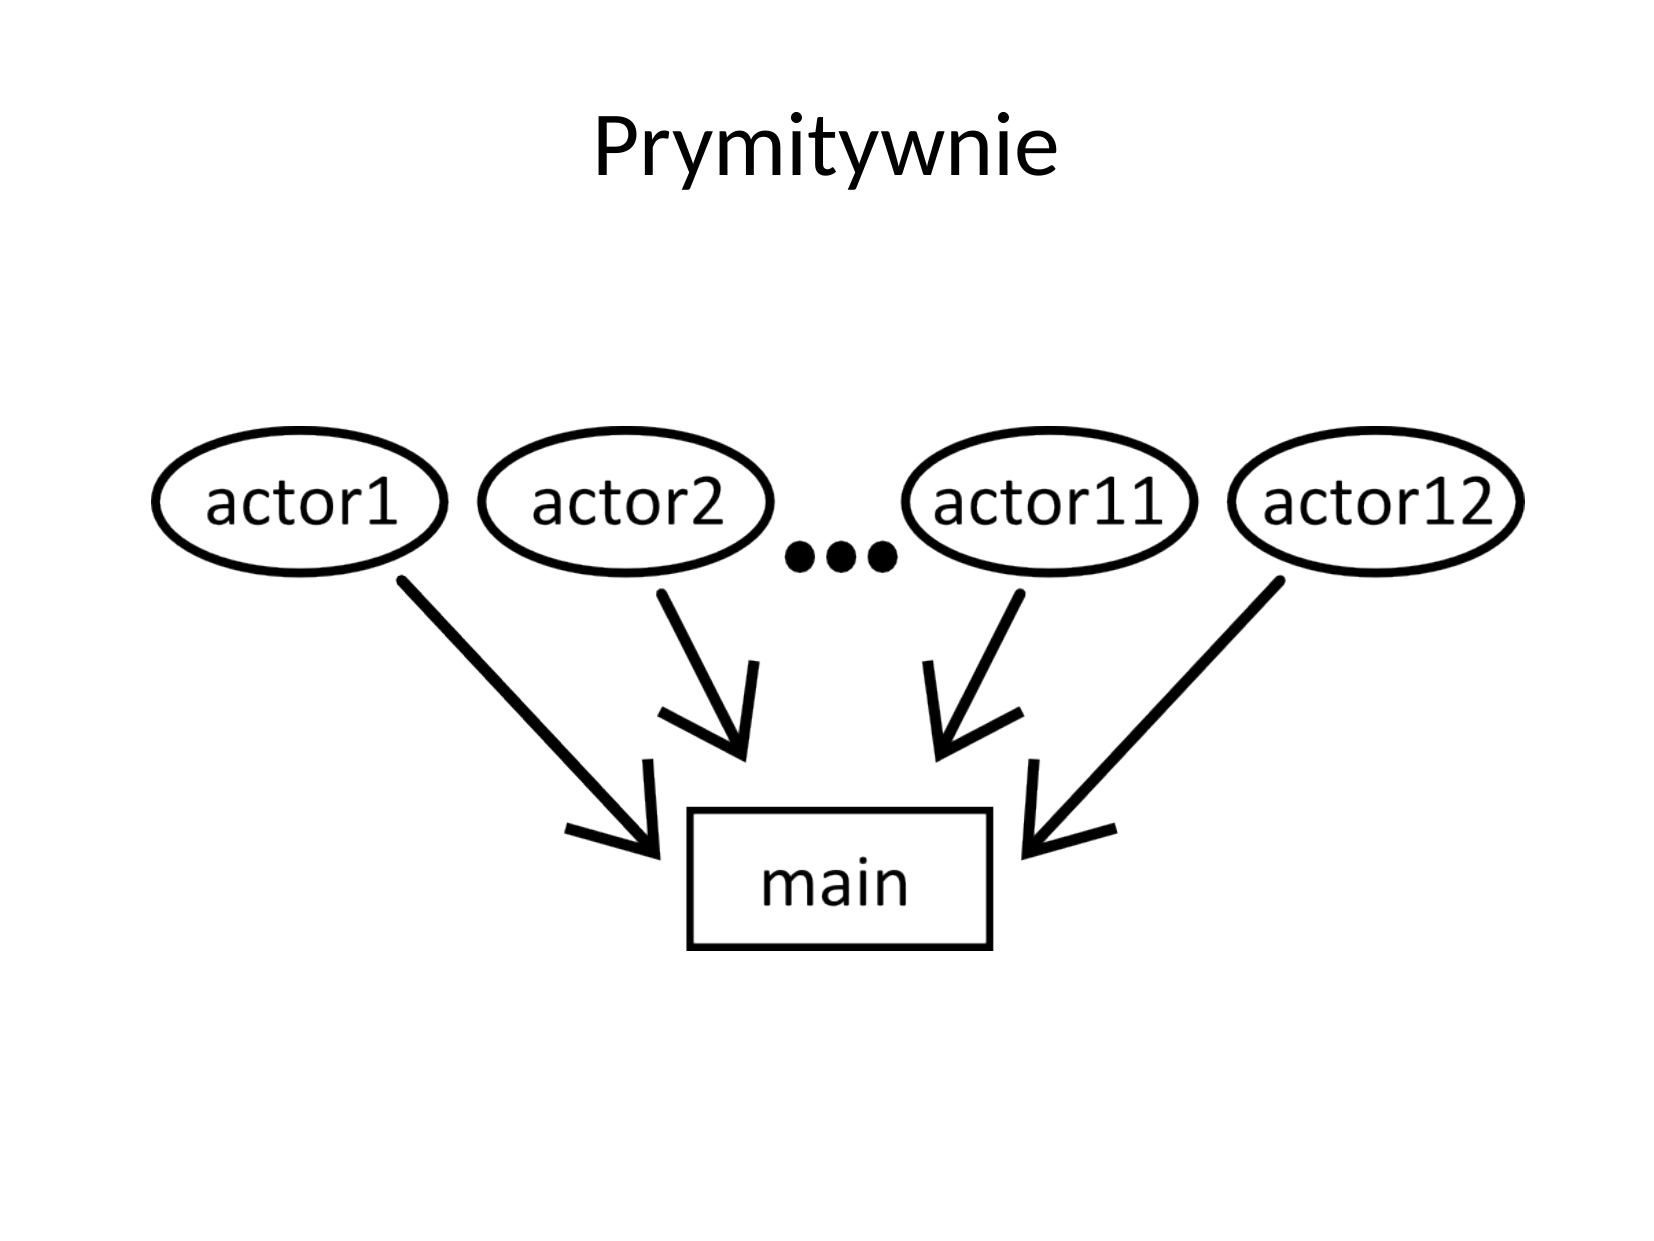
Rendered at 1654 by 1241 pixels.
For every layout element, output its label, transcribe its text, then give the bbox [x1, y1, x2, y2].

title Prymitywnie [82, 49, 1571, 257]
picture [151, 426, 1525, 951]
